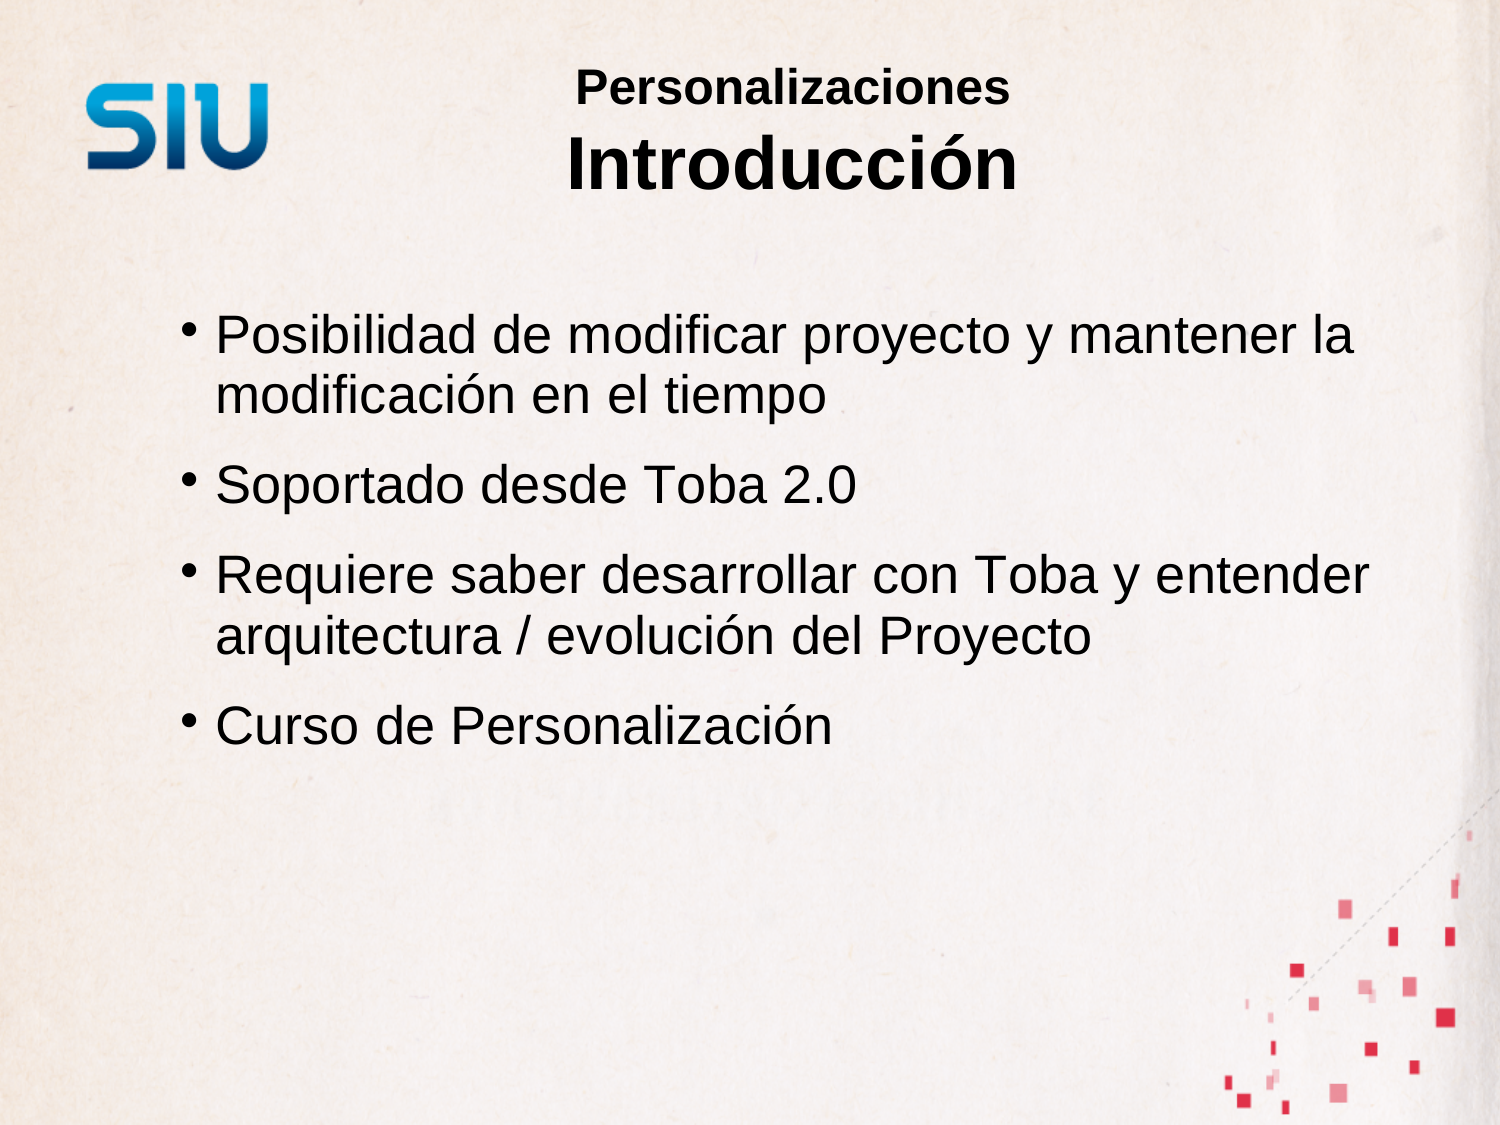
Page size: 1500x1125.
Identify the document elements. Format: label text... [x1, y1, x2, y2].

text_box Posibilidad de modificar proyecto y mantener la modificación en el tiempo Soportado desde Toba 2.0 Requiere saber desarrollar con Toba y entender arquitectura / evolución del Proyecto Curso de Personalización [165, 293, 1453, 851]
picture [0, 0, 1500, 1125]
